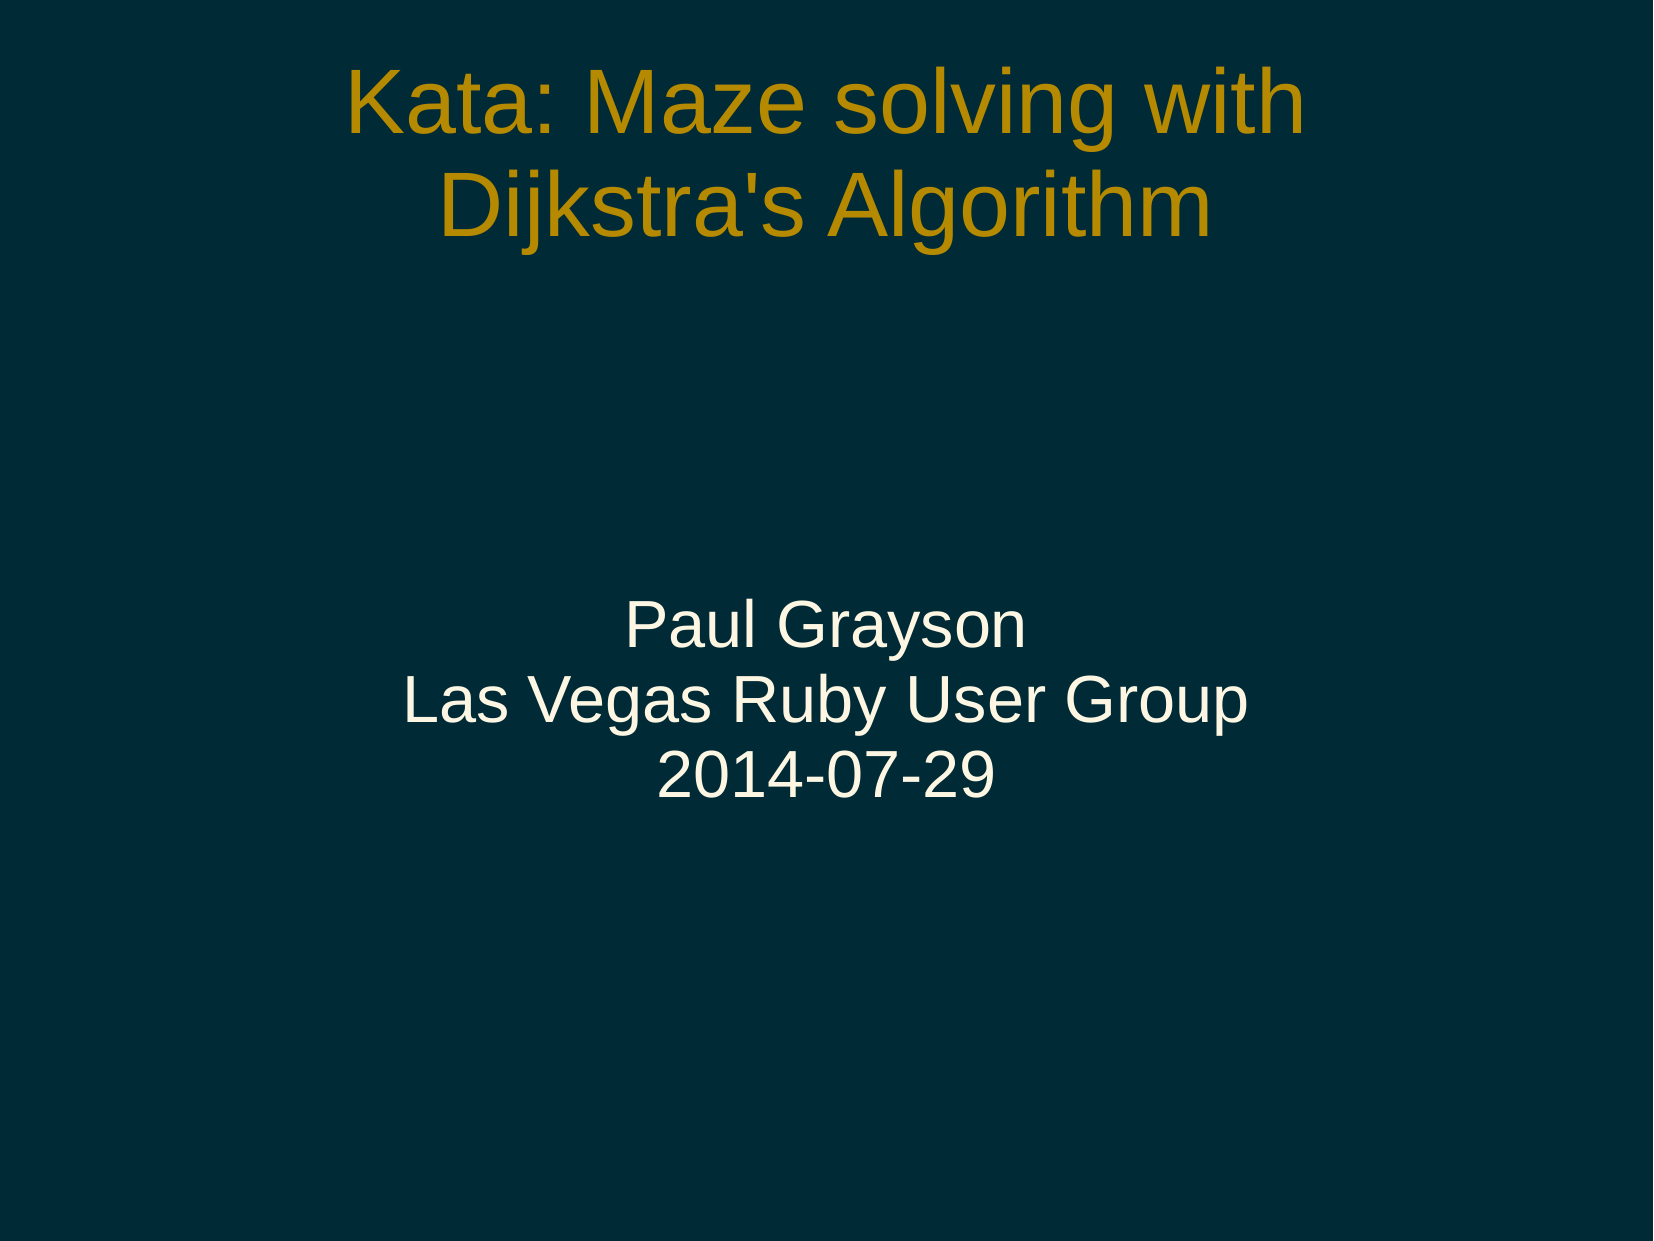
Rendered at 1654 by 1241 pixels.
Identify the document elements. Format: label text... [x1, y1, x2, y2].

title Kata: Maze solving with Dijkstra's Algorithm [82, 49, 1571, 257]
subtitle Paul Grayson Las Vegas Ruby User Group 2014-07-29 [82, 290, 1571, 1109]
